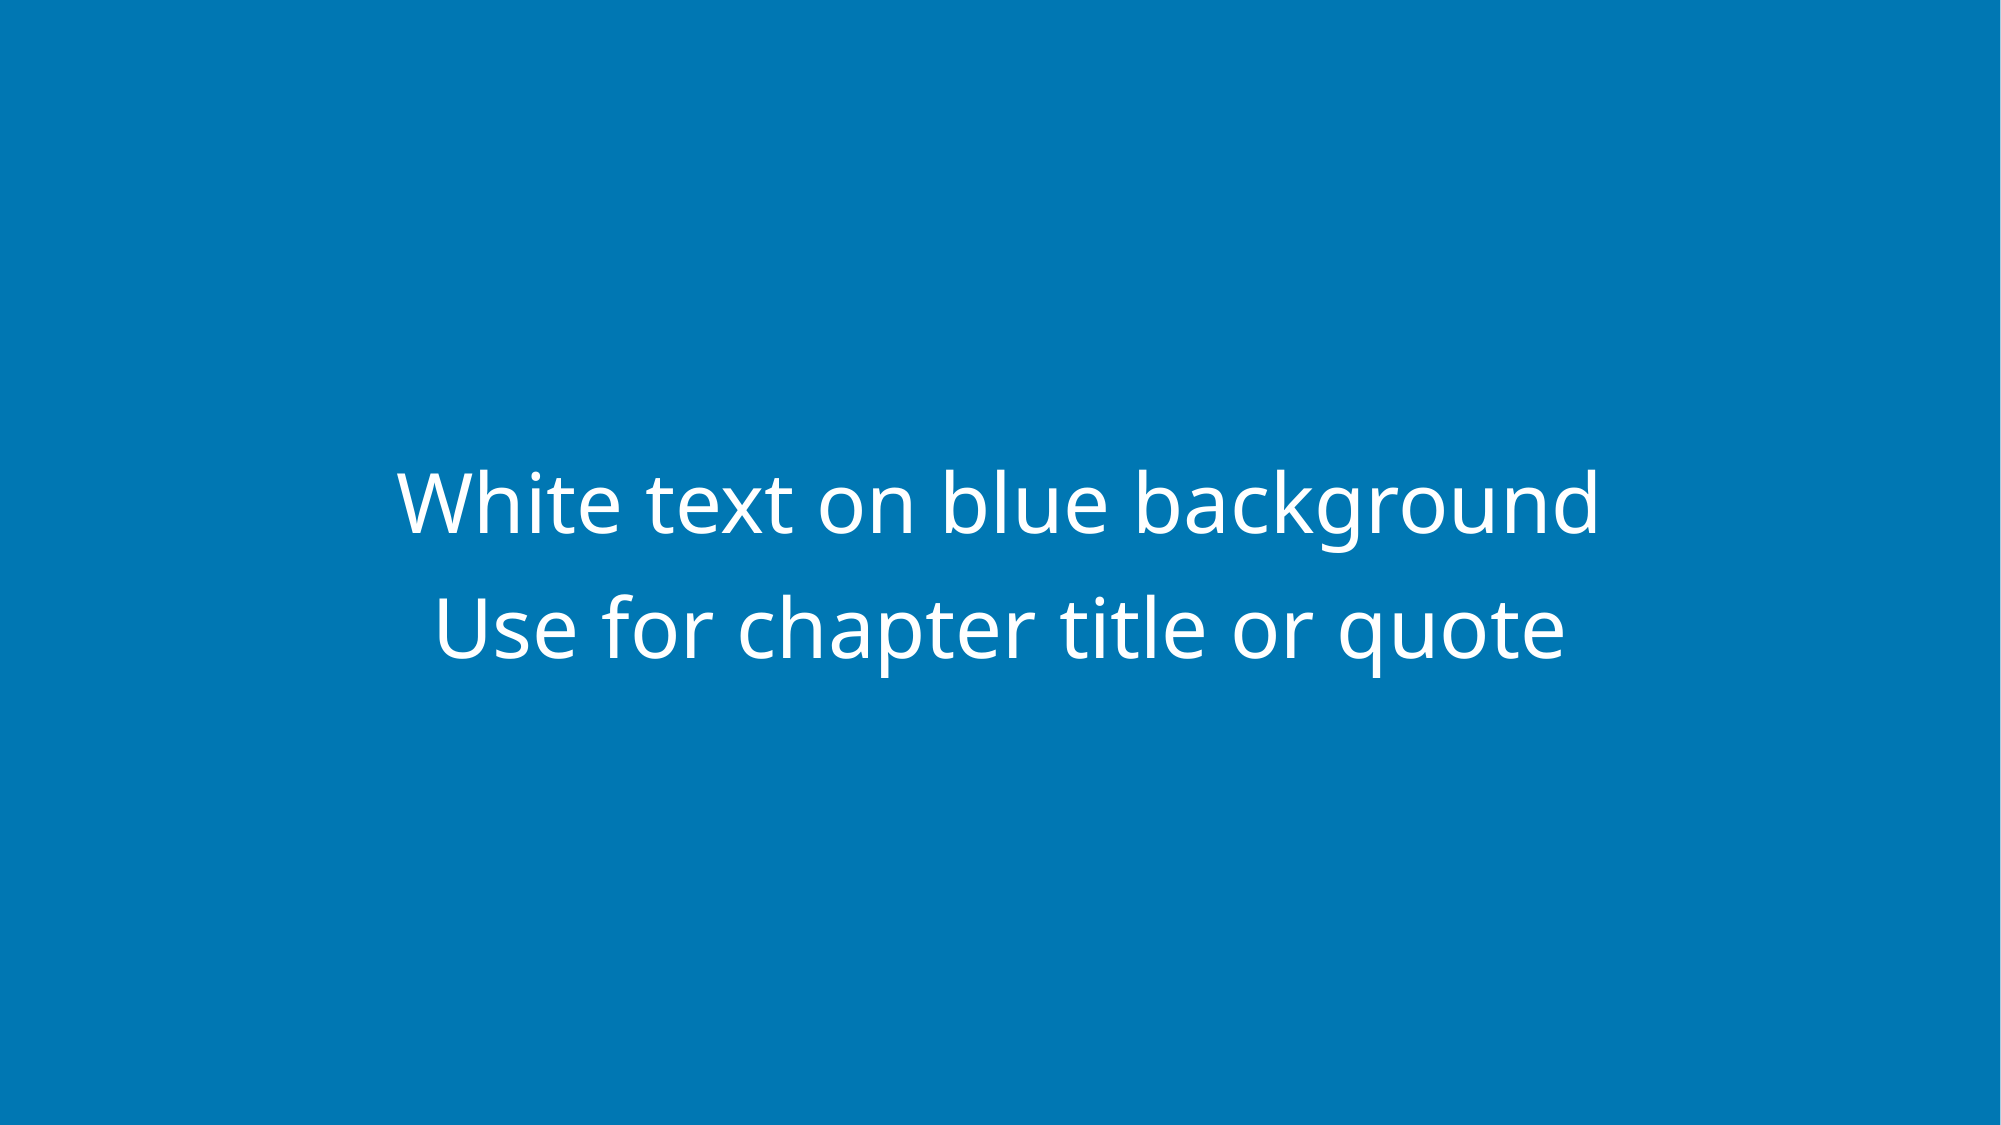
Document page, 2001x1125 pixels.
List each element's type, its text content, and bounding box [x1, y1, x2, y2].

list White text on blue background Use for chapter title or quote [72, 72, 1928, 1053]
